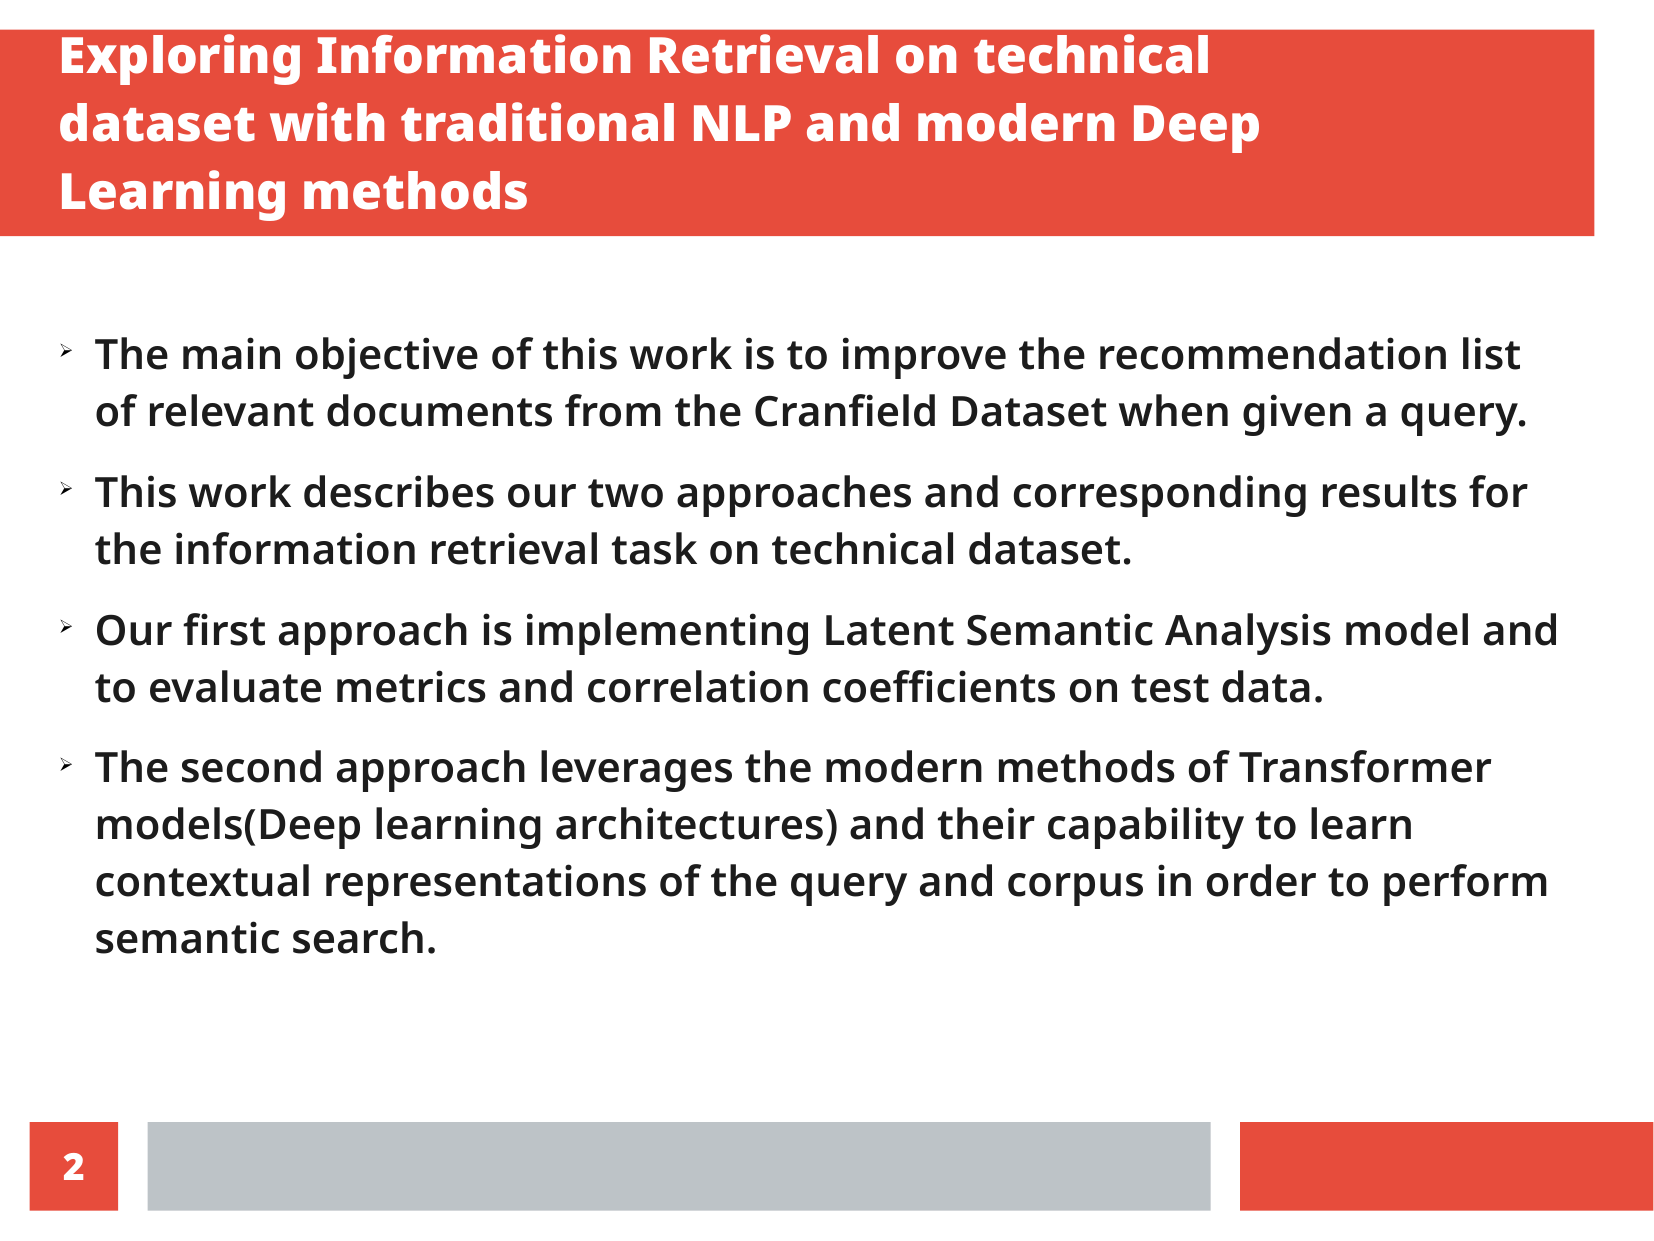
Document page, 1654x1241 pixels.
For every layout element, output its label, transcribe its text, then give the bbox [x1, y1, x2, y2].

list The main objective of this work is to improve the recommendation list of relevant documents from the Cranfield Dataset when given a query. This work describes our two approaches and corresponding results for the information retrieval task on technical dataset. Our first approach is implementing Latent Semantic Analysis model and to evaluate metrics and correlation coefficients on test data. The second approach leverages the modern methods of Transformer models(Deep learning architectures) and their capability to learn contextual representations of the query and corpus in order to perform semantic search. [59, 324, 1565, 1093]
title Exploring Information Retrieval on technical dataset with traditional NLP and modern Deep Learning methods [59, 59, 1595, 225]
